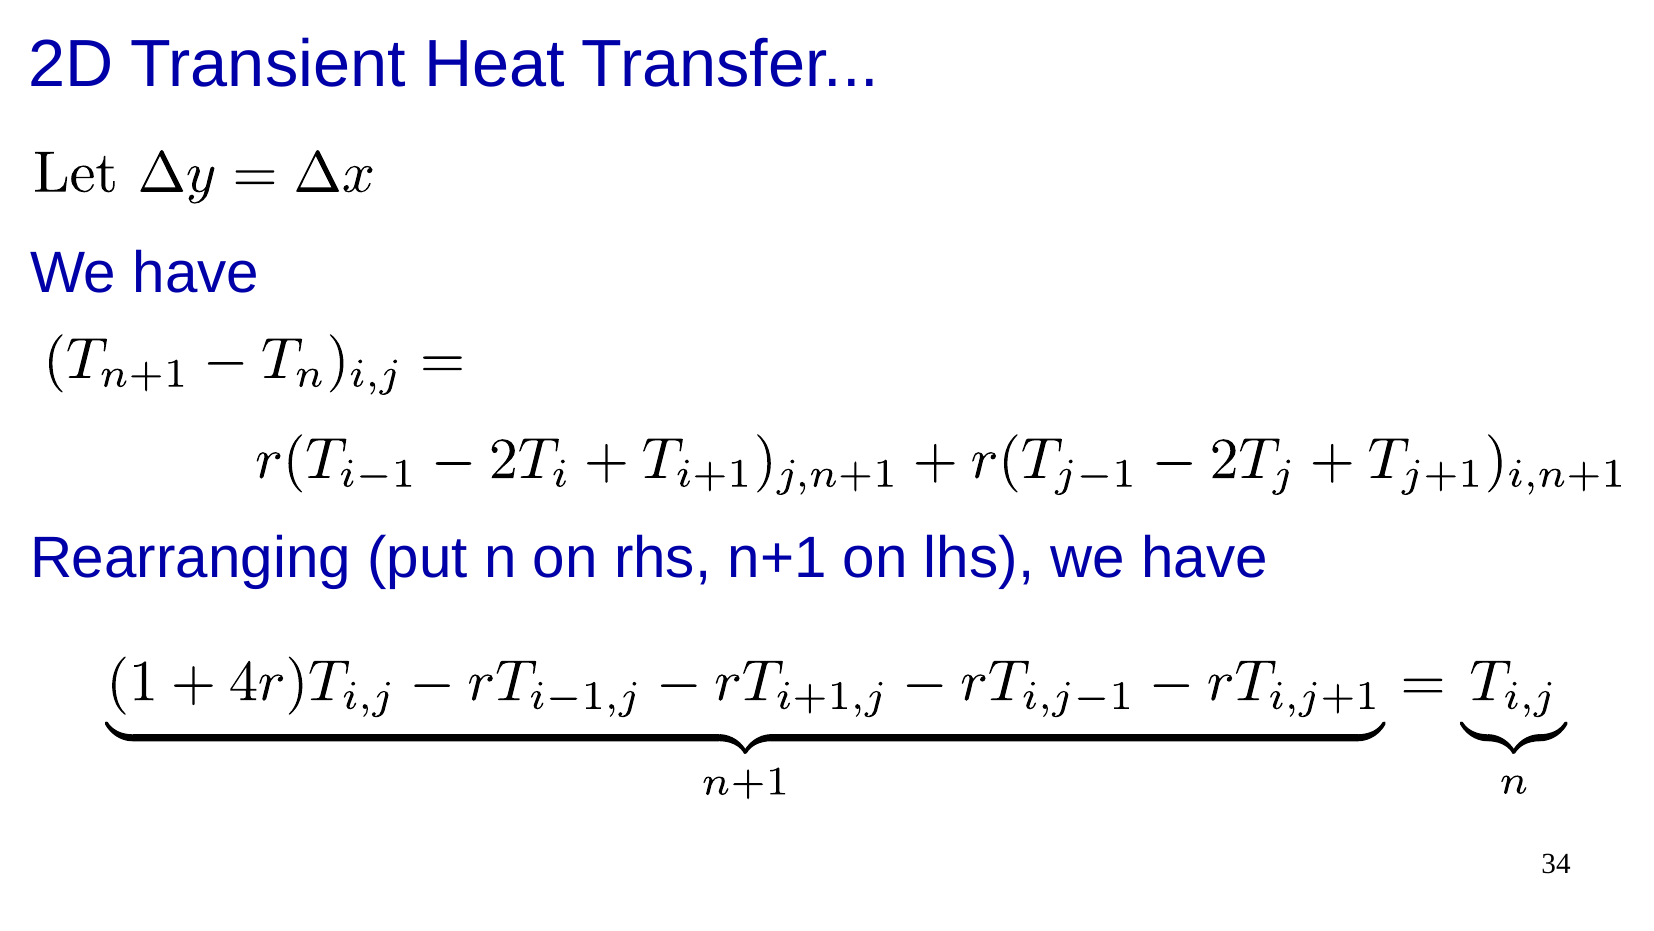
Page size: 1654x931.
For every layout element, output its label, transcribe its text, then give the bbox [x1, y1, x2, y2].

list We have [30, 240, 1645, 406]
text_box [105, 656, 1568, 800]
text_box [33, 150, 376, 204]
title 2D Transient Heat Transfer... [28, 21, 1626, 106]
text_box [255, 434, 1625, 496]
text_box [43, 334, 466, 395]
list Rearranging (put n on rhs, n+1 on lhs), we have [30, 525, 1645, 691]
